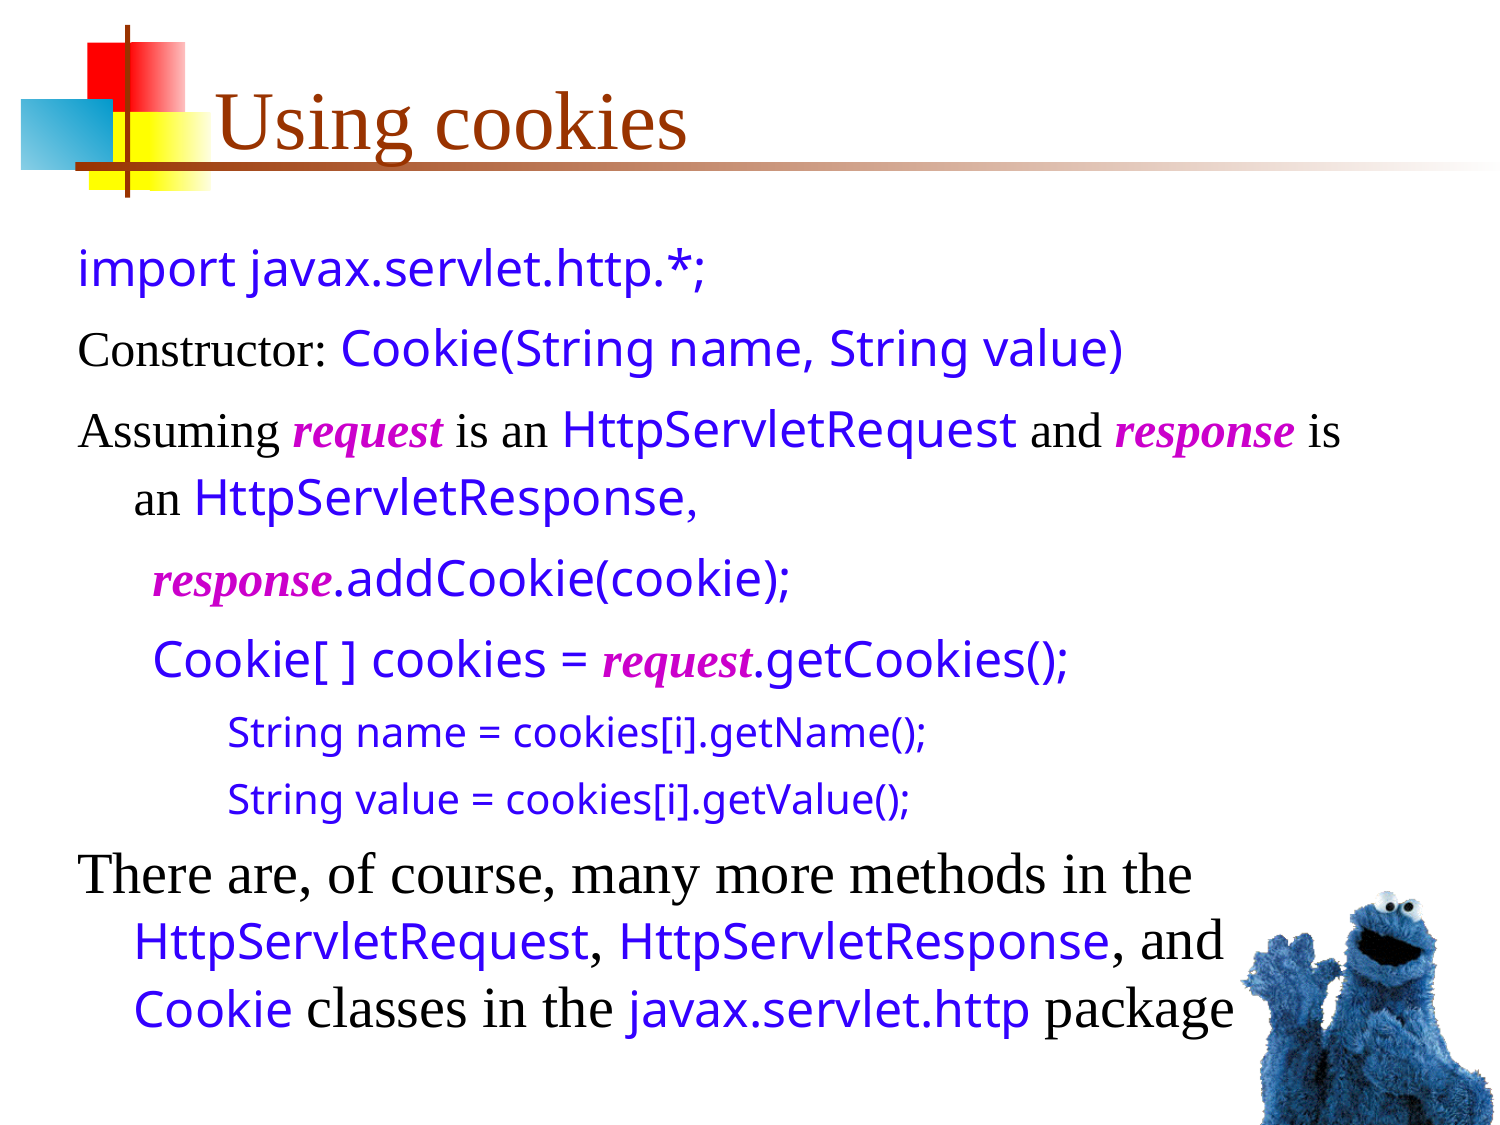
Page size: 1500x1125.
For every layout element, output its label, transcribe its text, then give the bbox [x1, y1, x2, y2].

picture [1227, 879, 1500, 1125]
title Using cookies [199, 37, 1479, 175]
list import javax.servlet.http.*; Constructor: Cookie(String name, String value) Assuming request is an HttpServletRequest and response is an HttpServletResponse, response.addCookie(cookie); Cookie[ ] cookies = request.getCookies(); String name = cookies[i].getName(); String value = cookies[i].getValue(); There are, of course, many more methods in the HttpServletRequest, HttpServletResponse, and Cookie classes in the javax.servlet.http package [62, 224, 1363, 1007]
